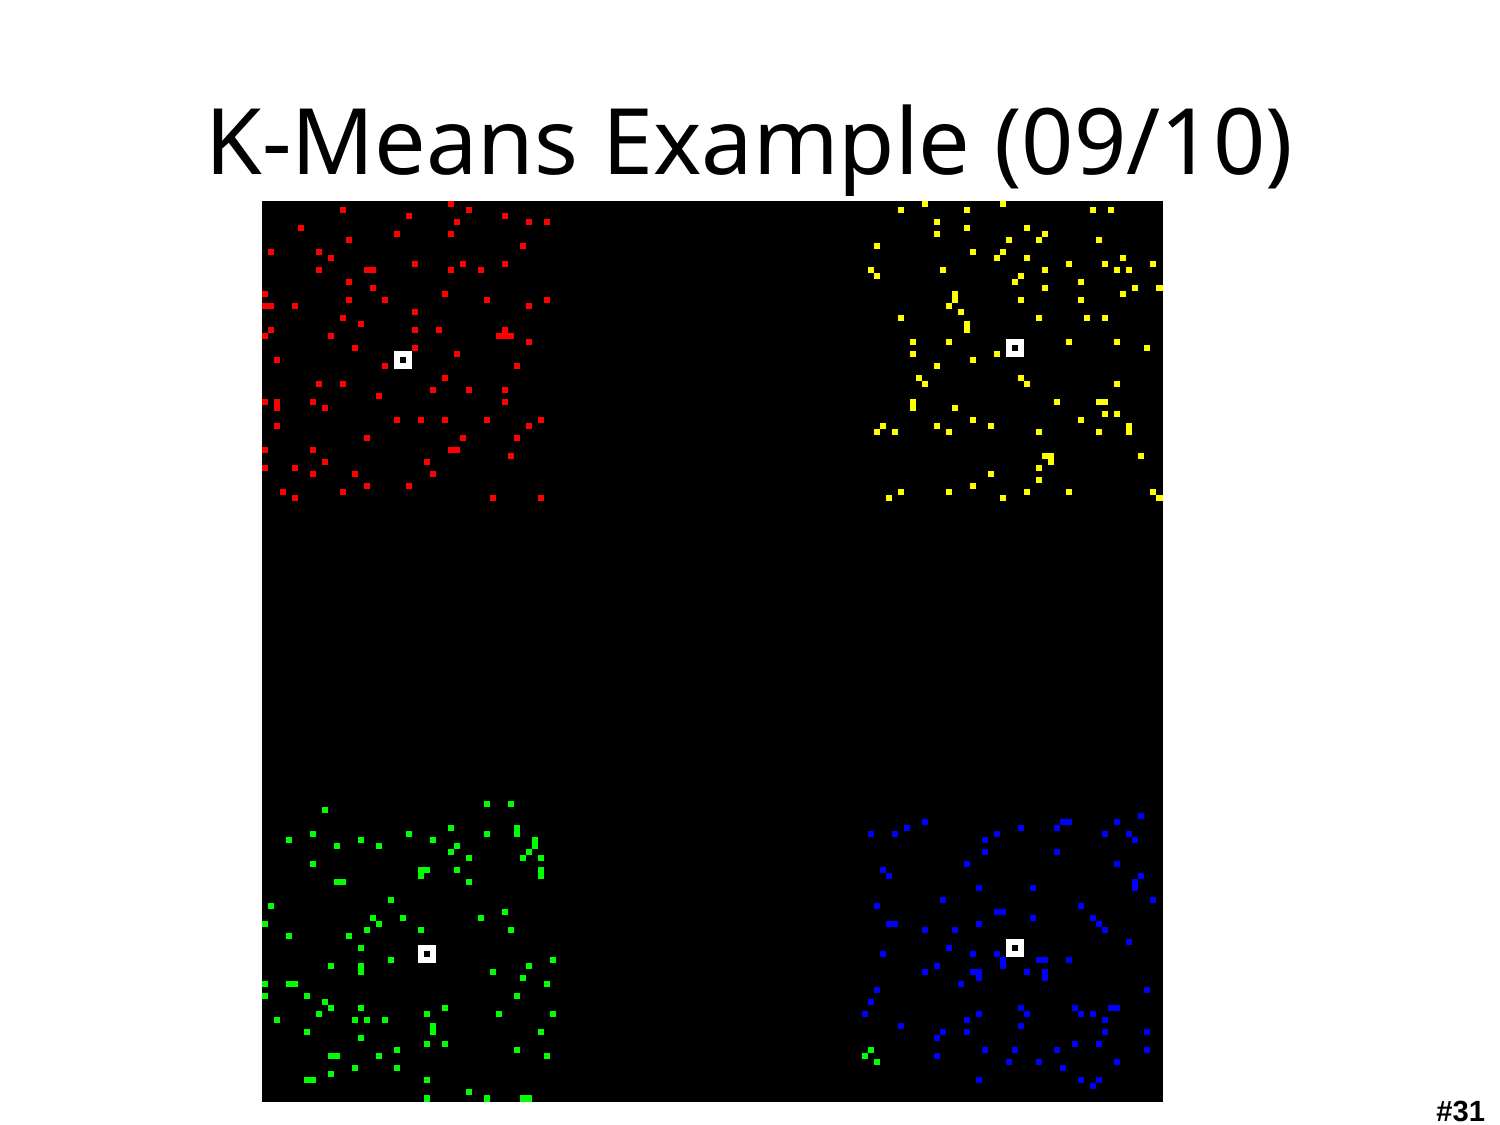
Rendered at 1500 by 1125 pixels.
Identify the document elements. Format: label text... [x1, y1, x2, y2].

title K-Means Example (09/10) [24, 52, 1476, 226]
picture [262, 201, 1163, 1102]
